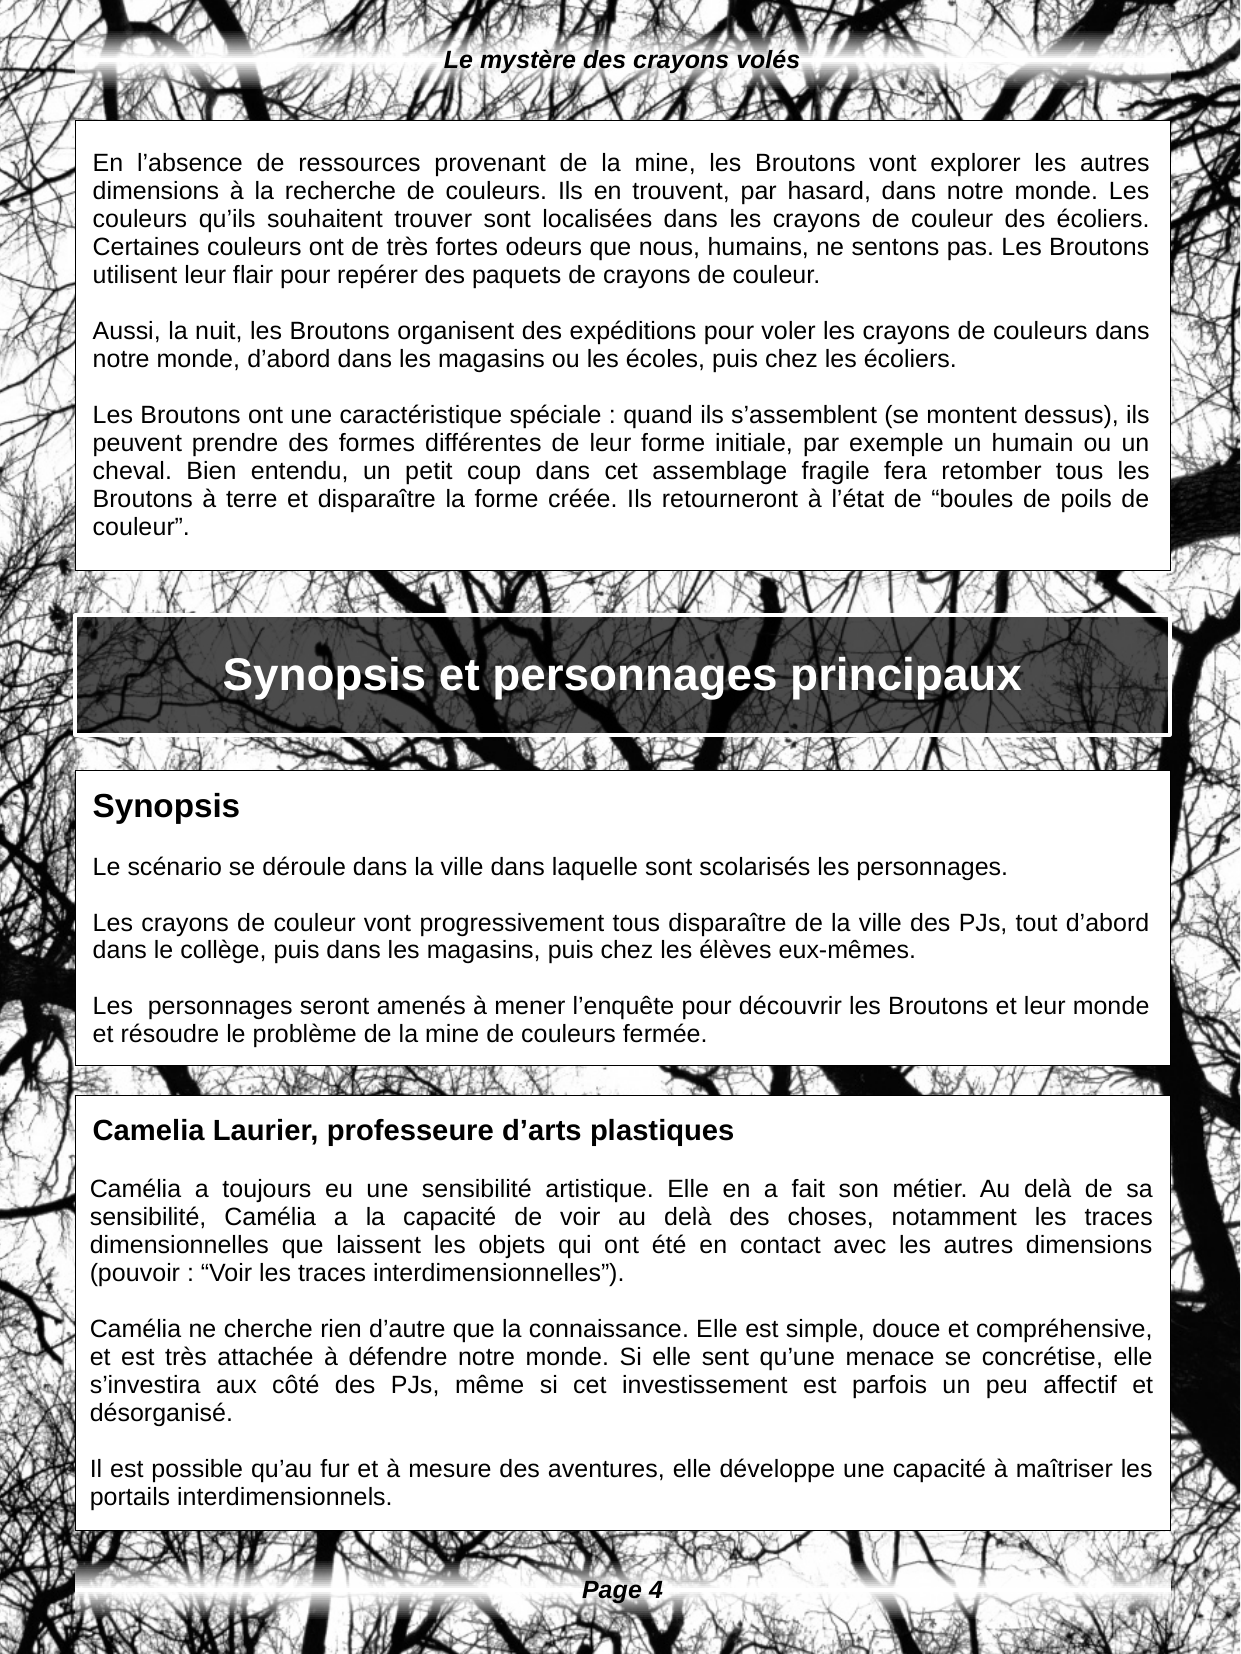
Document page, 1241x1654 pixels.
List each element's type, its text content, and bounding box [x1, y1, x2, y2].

picture [0, 0, 1241, 1654]
text_box En l’absence de ressources provenant de la mine, les Broutons vont explorer les autres dimensions à la recherche de couleurs. Ils en trouvent, par hasard, dans notre monde. Les couleurs qu’ils souhaitent trouver sont localisées dans les crayons de couleur des écoliers. Certaines couleurs ont de très fortes odeurs que nous, humains, ne sentons pas. Les Broutons utilisent leur flair pour repérer des paquets de crayons de couleur. Aussi, la nuit, les Broutons organisent des expéditions pour voler les crayons de couleurs dans notre monde, d’abord dans les magasins ou les écoles, puis chez les écoliers. Les Broutons ont une caractéristique spéciale : quand ils s’assemblent (se montent dessus), ils peuvent prendre des formes différentes de leur forme initiale, par exemple un humain ou un cheval. Bien entendu, un petit coup dans cet assemblage fragile fera retomber tous les Broutons à terre et disparaître la forme créée. Ils retourneront à l’état de “boules de poils de couleur”. [75, 120, 1171, 571]
text_box Page 4 [75, 1560, 1171, 1621]
text_box Le mystère des crayons volés [75, 30, 1171, 91]
text_box Synopsis Le scénario se déroule dans la ville dans laquelle sont scolarisés les personnages. Les crayons de couleur vont progressivement tous disparaître de la ville des PJs, tout d’abord dans le collège, puis dans les magasins, puis chez les élèves eux-mêmes. Les personnages seront amenés à mener l’enquête pour découvrir les Broutons et leur monde et résoudre le problème de la mine de couleurs fermée. [75, 770, 1171, 1066]
text_box Synopsis et personnages principaux [75, 615, 1171, 736]
text_box Camelia Laurier, professeure d’arts plastiques Camélia a toujours eu une sensibilité artistique. Elle en a fait son métier. Au delà de sa sensibilité, Camélia a la capacité de voir au delà des choses, notamment les traces dimensionnelles que laissent les objets qui ont été en contact avec les autres dimensions (pouvoir : “Voir les traces interdimensionnelles”). Camélia ne cherche rien d’autre que la connaissance. Elle est simple, douce et compréhensive, et est très attachée à défendre notre monde. Si elle sent qu’une menace se concrétise, elle s’investira aux côté des PJs, même si cet investissement est parfois un peu affectif et désorganisé. Il est possible qu’au fur et à mesure des aventures, elle développe une capacité à maîtriser les portails interdimensionnels. [75, 1095, 1171, 1531]
